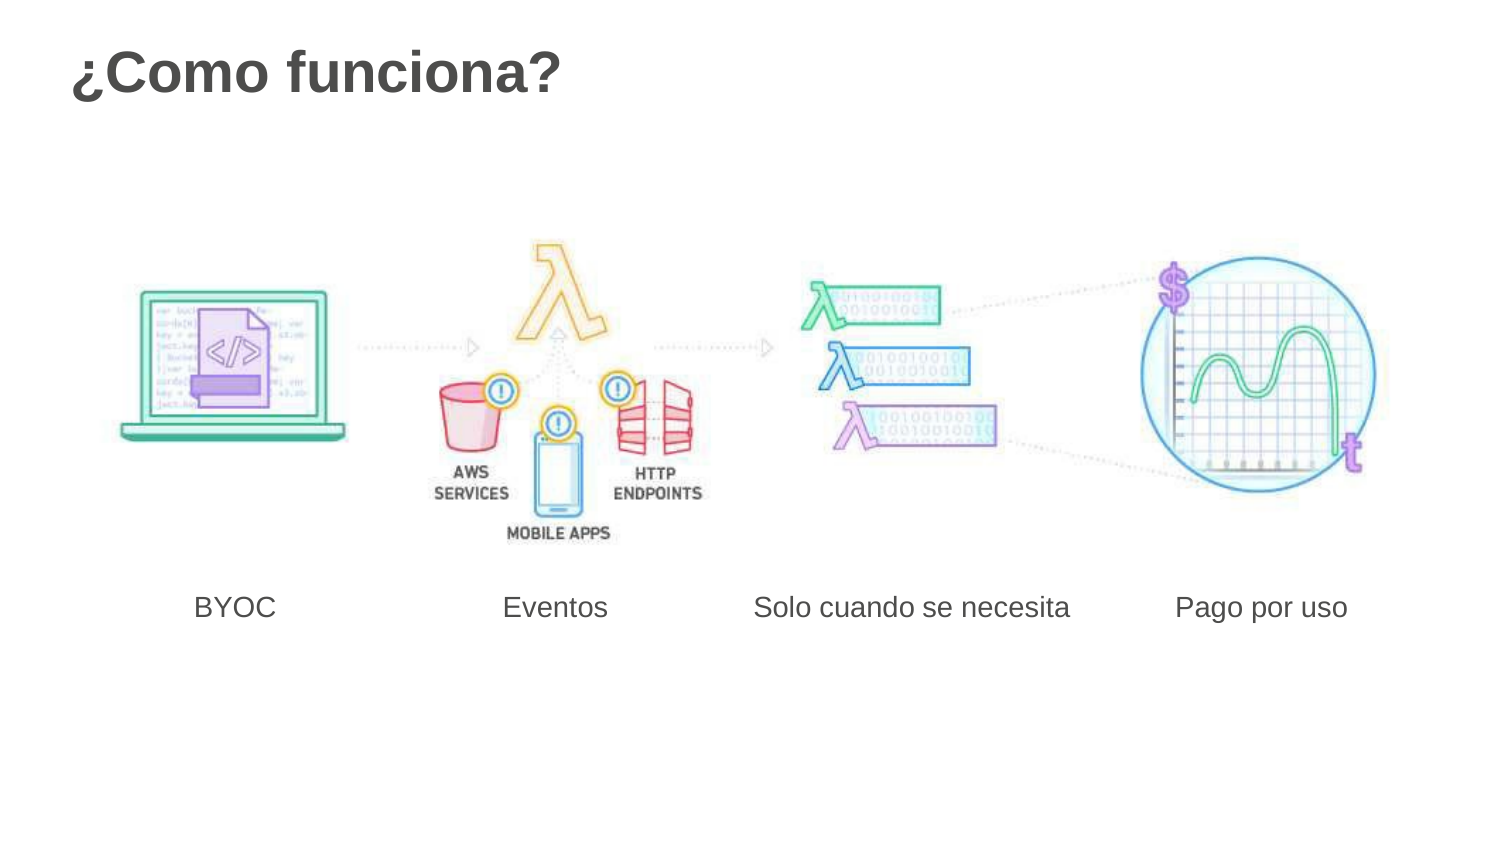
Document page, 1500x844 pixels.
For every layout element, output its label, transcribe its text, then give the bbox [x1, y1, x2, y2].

text_box Solo cuando se necesita [751, 588, 1074, 624]
text_box BYOC [191, 588, 279, 624]
text_box Eventos [500, 588, 611, 624]
text_box Pago por uso [1173, 588, 1351, 624]
title ¿Como funciona? [68, 33, 1432, 104]
text_box [55, 216, 1470, 555]
